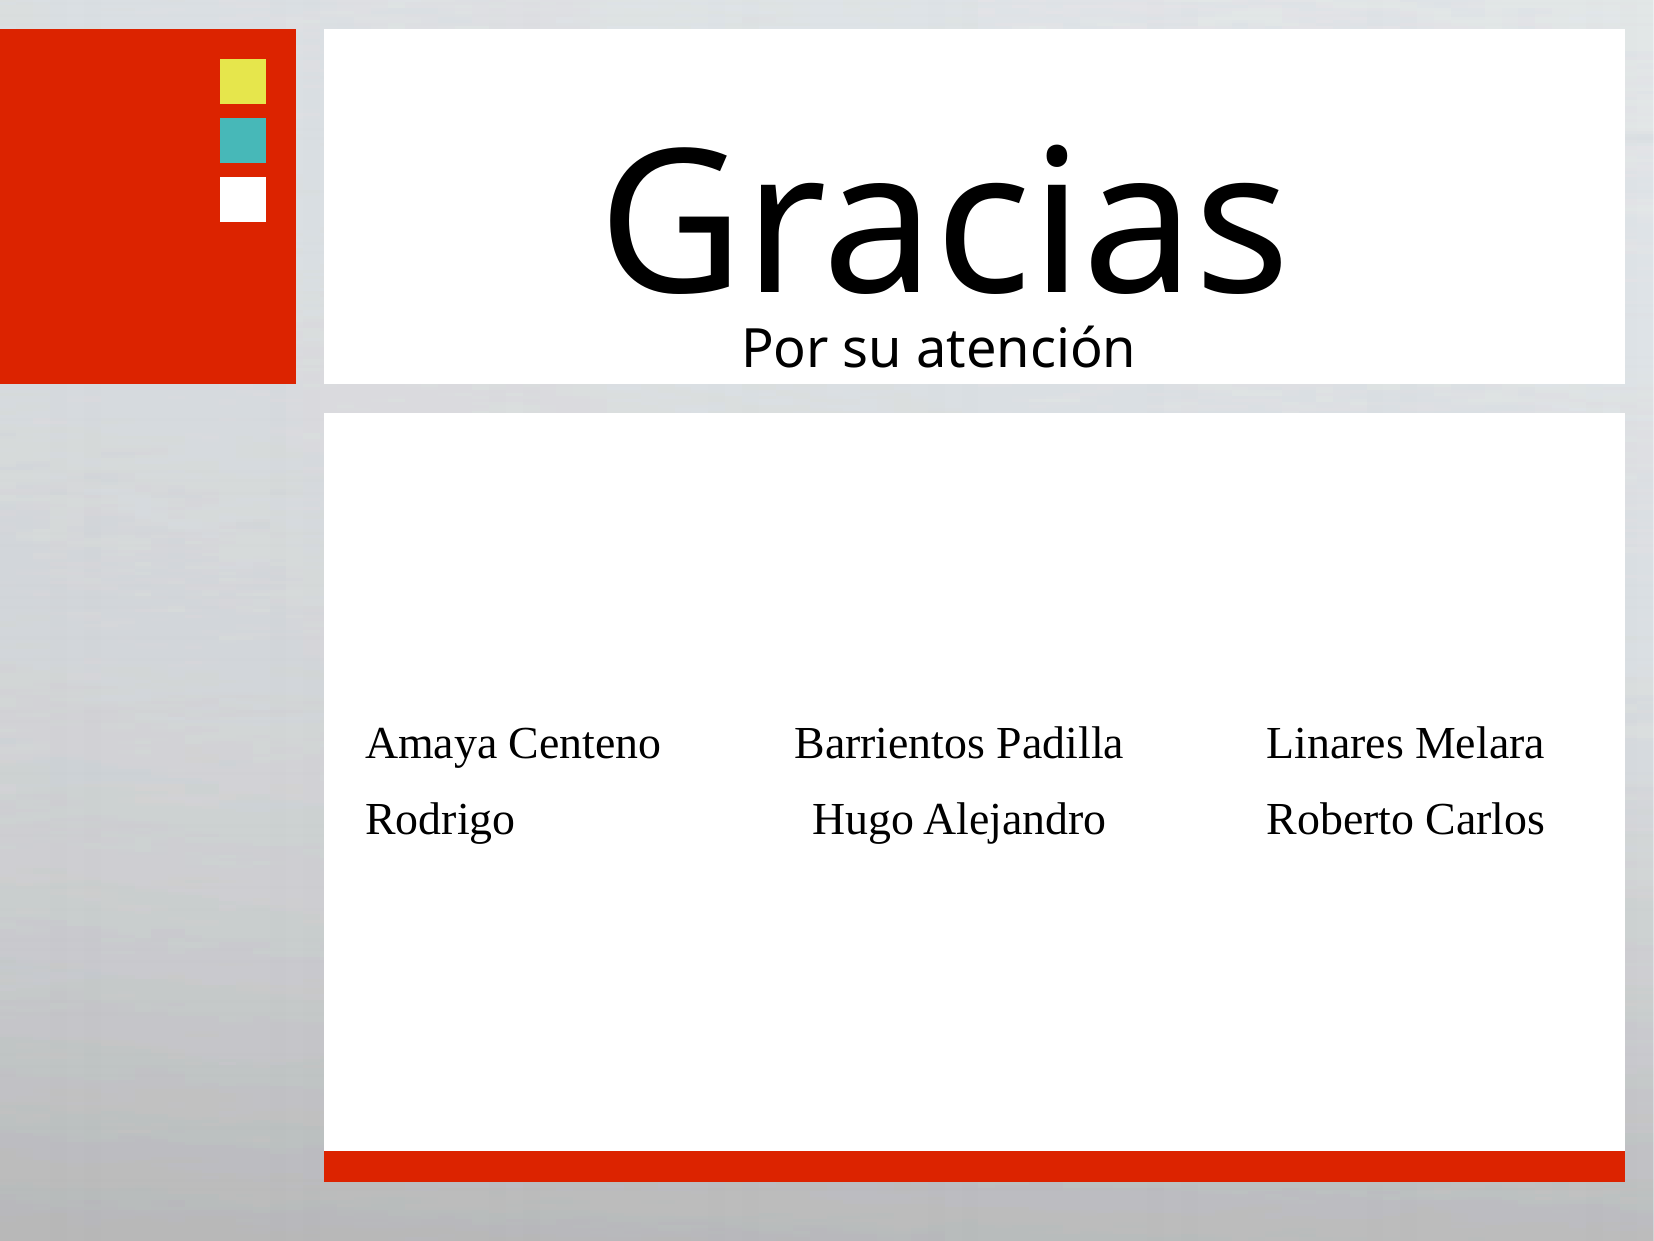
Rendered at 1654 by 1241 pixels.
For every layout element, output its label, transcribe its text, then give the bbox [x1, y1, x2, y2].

text_box Amaya Centeno Rodrigo [350, 685, 691, 839]
text_box Linares Melara Roberto Carlos [1251, 685, 1593, 839]
text_box Por su atención [726, 302, 1161, 384]
text_box Barrientos Padilla Hugo Alejandro [767, 685, 1152, 839]
picture [0, 0, 1654, 1241]
text_box Gracias [324, 70, 1565, 327]
